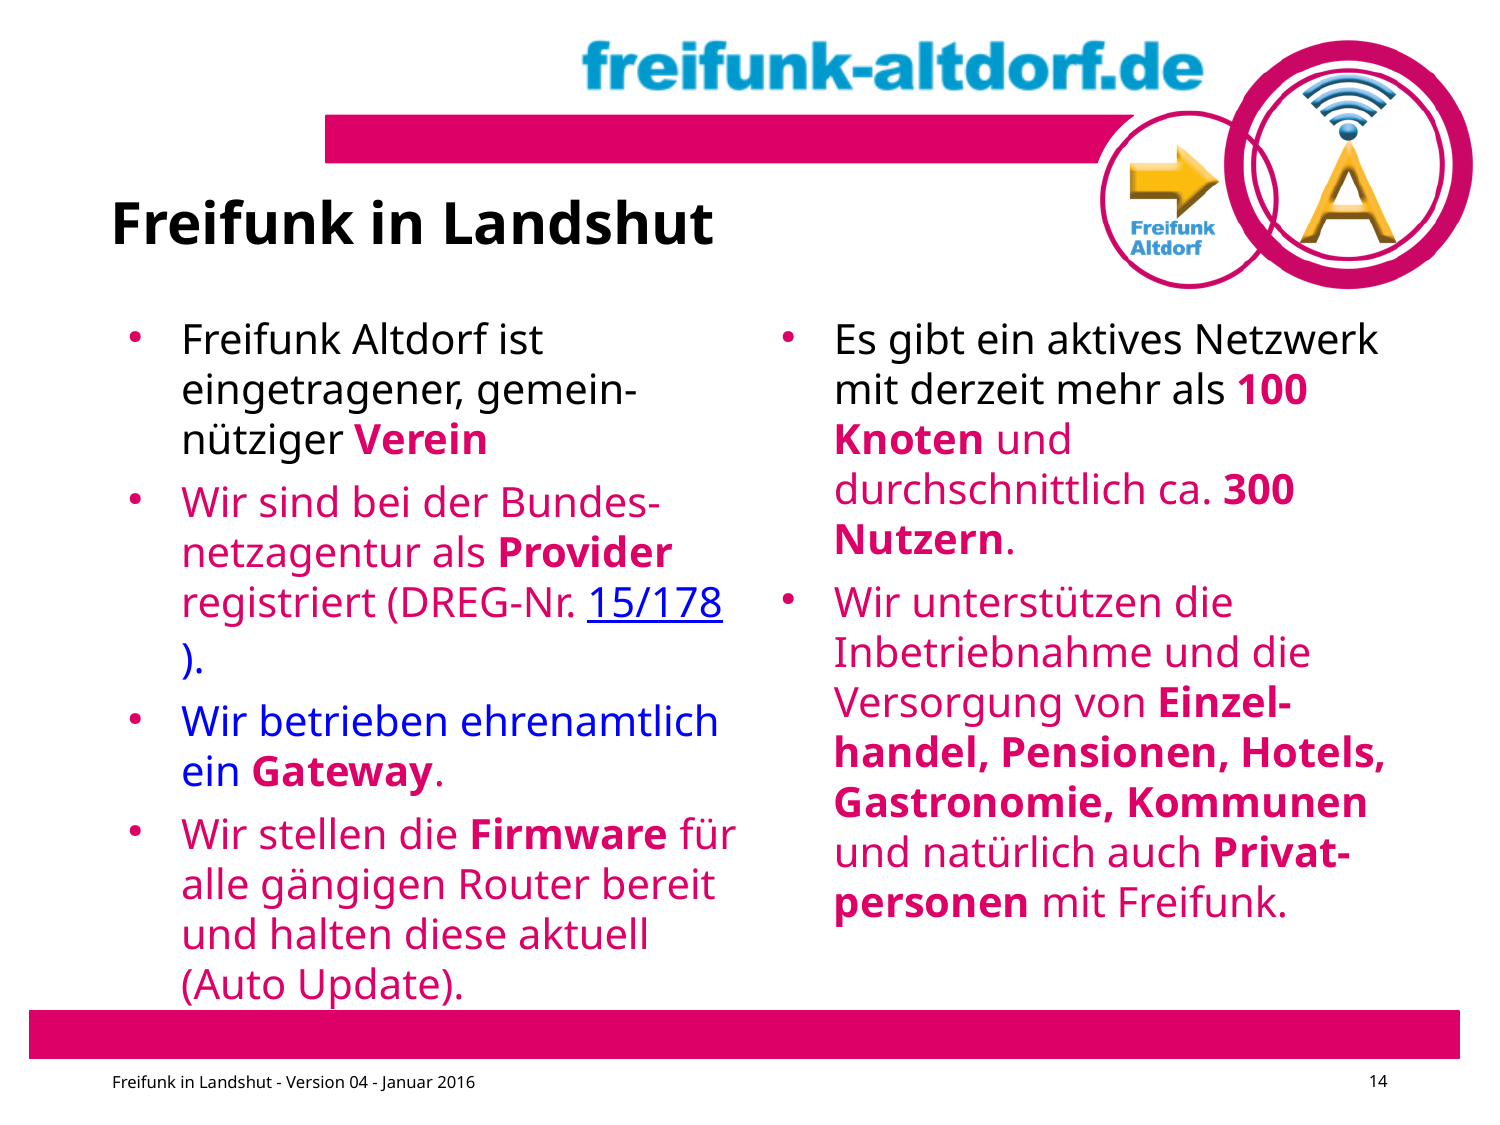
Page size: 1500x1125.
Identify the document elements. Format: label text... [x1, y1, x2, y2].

footer Freifunk in Landshut - Version 04 - Januar 2016 [112, 1058, 1090, 1106]
slide_number <Foliennummer> [1107, 1058, 1388, 1106]
picture [562, 24, 1474, 296]
list Es gibt ein aktives Netzwerk mit derzeit mehr als 100 Knoten und durchschnittlich ca. 300 Nutzern. Wir unterstützen die Inbetriebnahme und die Versorgung von Einzel-handel, Pensionen, Hotels, Gastronomie, Kommunen und natürlich auch Privat-personen mit Freifunk. Stand: Januar 2016 [762, 312, 1392, 1000]
list Freifunk Altdorf ist eingetragener, gemein-nütziger Verein Wir sind bei der Bundes-netzagentur als Provider registriert (DREG-Nr. 15/178). Wir betrieben ehrenamtlich ein Gateway. Wir stellen die Firmware für alle gängigen Router bereit und halten diese aktuell (Auto Update). [110, 312, 738, 1000]
title Freifunk in Landshut [110, 160, 1093, 282]
